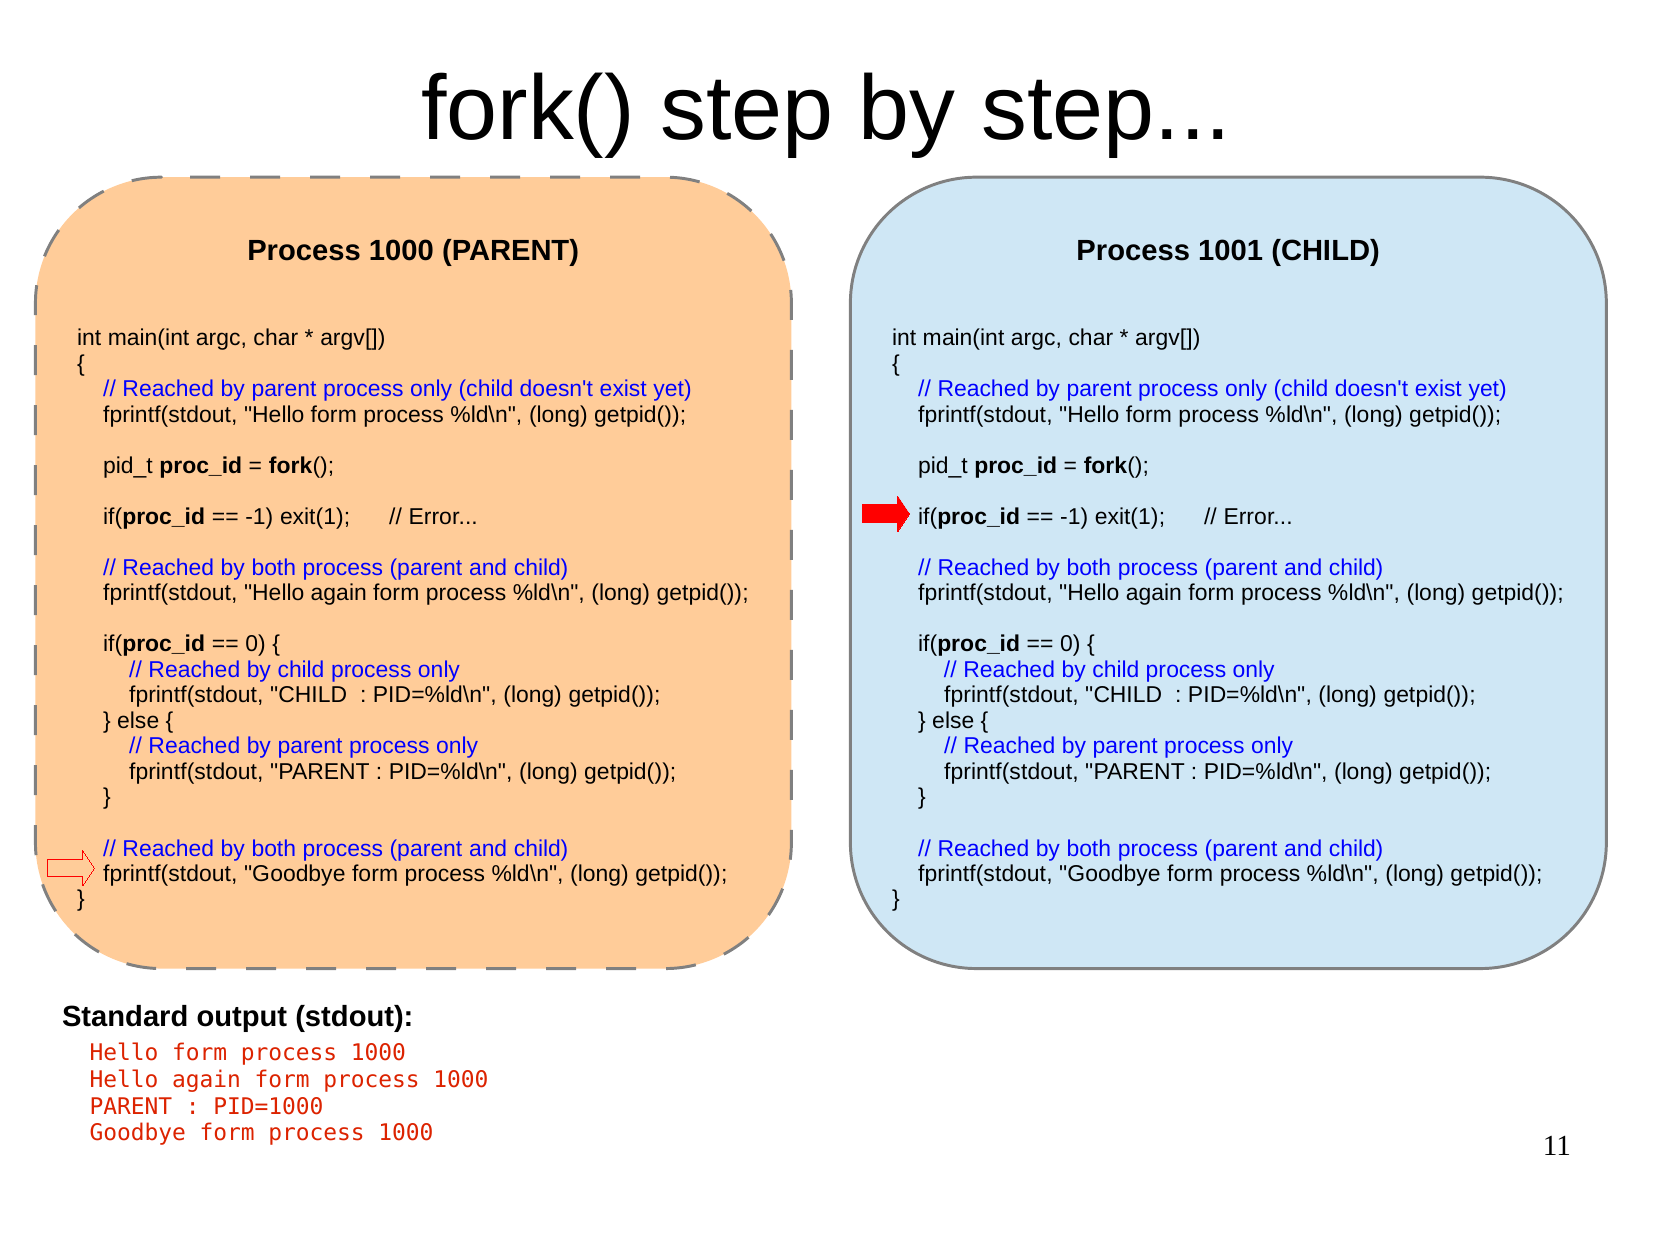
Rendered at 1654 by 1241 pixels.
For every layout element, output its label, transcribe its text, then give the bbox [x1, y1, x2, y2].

title fork() step by step... [82, 49, 1571, 166]
text_box Process 1001 (CHILD) int main(int argc, char * argv[]) { // Reached by parent process only (child doesn't exist yet) fprintf(stdout, "Hello form process %ld\n", (long) getpid()); pid_t proc_id = fork(); if(proc_id == -1) exit(1); // Error... // Reached by both process (parent and child) fprintf(stdout, "Hello again form process %ld\n", (long) getpid()); if(proc_id == 0) { // Reached by child process only fprintf(stdout, "CHILD : PID=%ld\n", (long) getpid()); } else { // Reached by parent process only fprintf(stdout, "PARENT : PID=%ld\n", (long) getpid()); } // Reached by both process (parent and child) fprintf(stdout, "Goodbye form process %ld\n", (long) getpid()); } [850, 177, 1607, 969]
text_box [862, 496, 910, 532]
text_box Standard output (stdout): Hello form process 1000 Hello again form process 1000 PARENT : PID=1000 Goodbye form process 1000 [47, 992, 1619, 1193]
text_box Process 1000 (PARENT) int main(int argc, char * argv[]) { // Reached by parent process only (child doesn't exist yet) fprintf(stdout, "Hello form process %ld\n", (long) getpid()); pid_t proc_id = fork(); if(proc_id == -1) exit(1); // Error... // Reached by both process (parent and child) fprintf(stdout, "Hello again form process %ld\n", (long) getpid()); if(proc_id == 0) { // Reached by child process only fprintf(stdout, "CHILD : PID=%ld\n", (long) getpid()); } else { // Reached by parent process only fprintf(stdout, "PARENT : PID=%ld\n", (long) getpid()); } // Reached by both process (parent and child) fprintf(stdout, "Goodbye form process %ld\n", (long) getpid()); } [35, 177, 792, 969]
